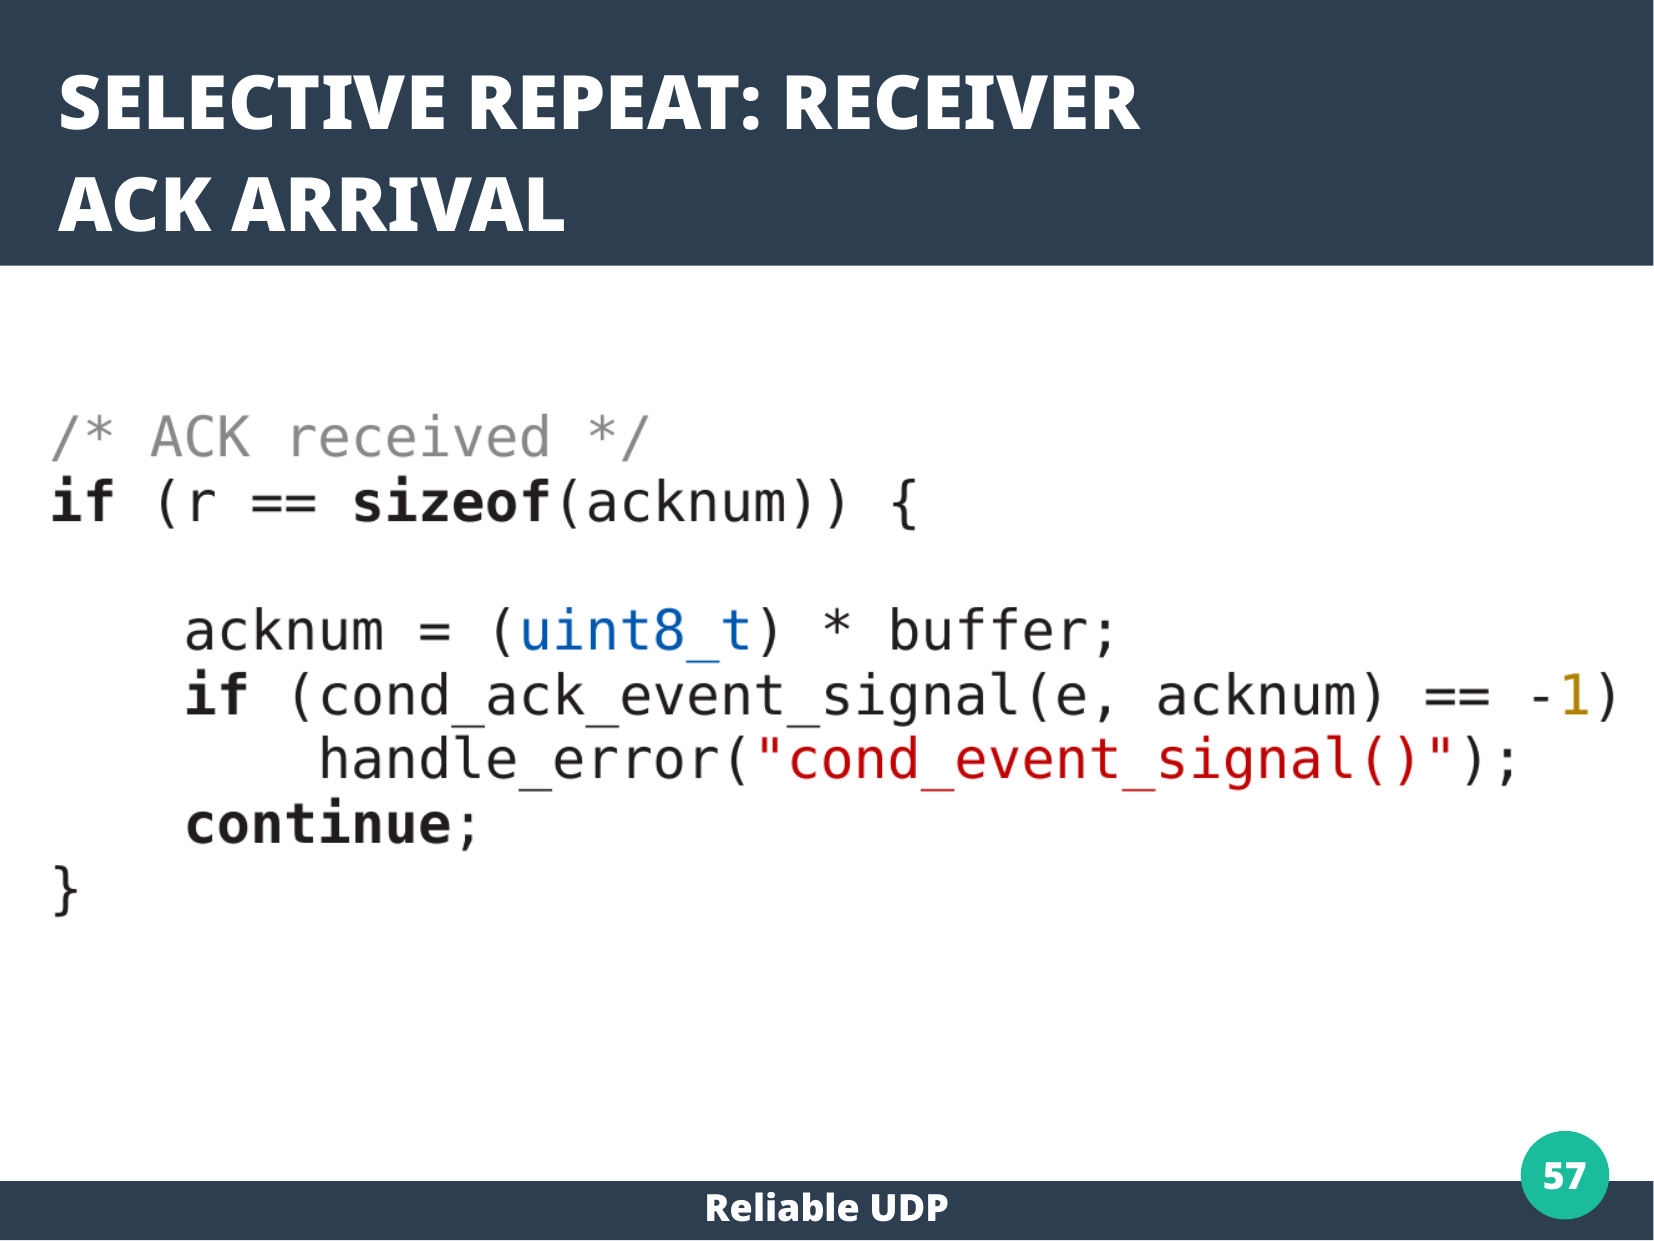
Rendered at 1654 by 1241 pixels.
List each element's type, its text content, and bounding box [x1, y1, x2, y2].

picture [23, 389, 1642, 949]
title SELECTIVE REPEAT: RECEIVER ACK ARRIVAL [59, 49, 1595, 207]
